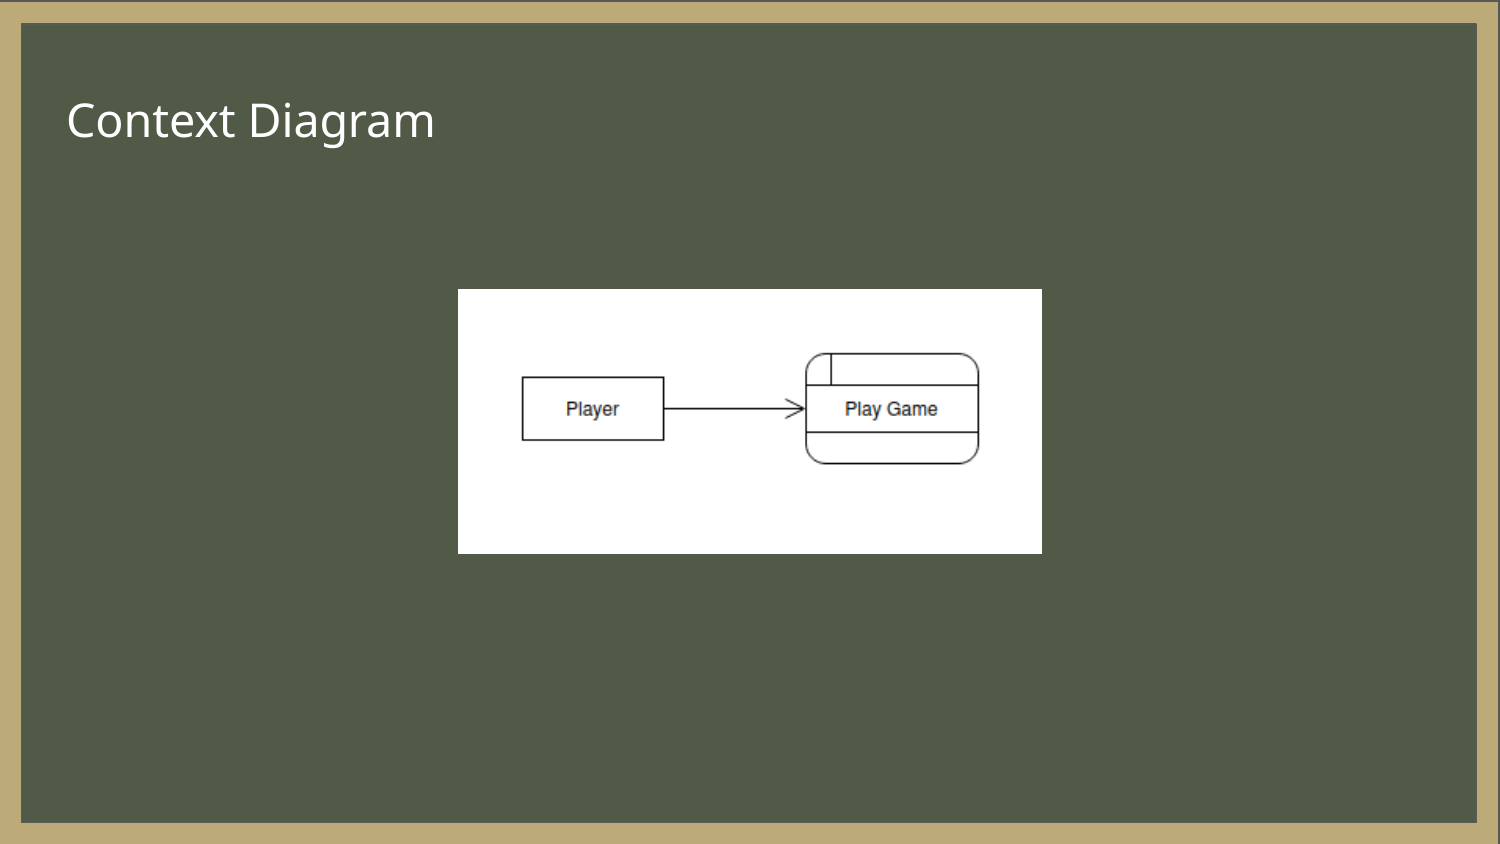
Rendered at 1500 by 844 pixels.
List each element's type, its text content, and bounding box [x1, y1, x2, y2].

picture [458, 289, 1042, 554]
title Context Diagram [51, 72, 1449, 167]
